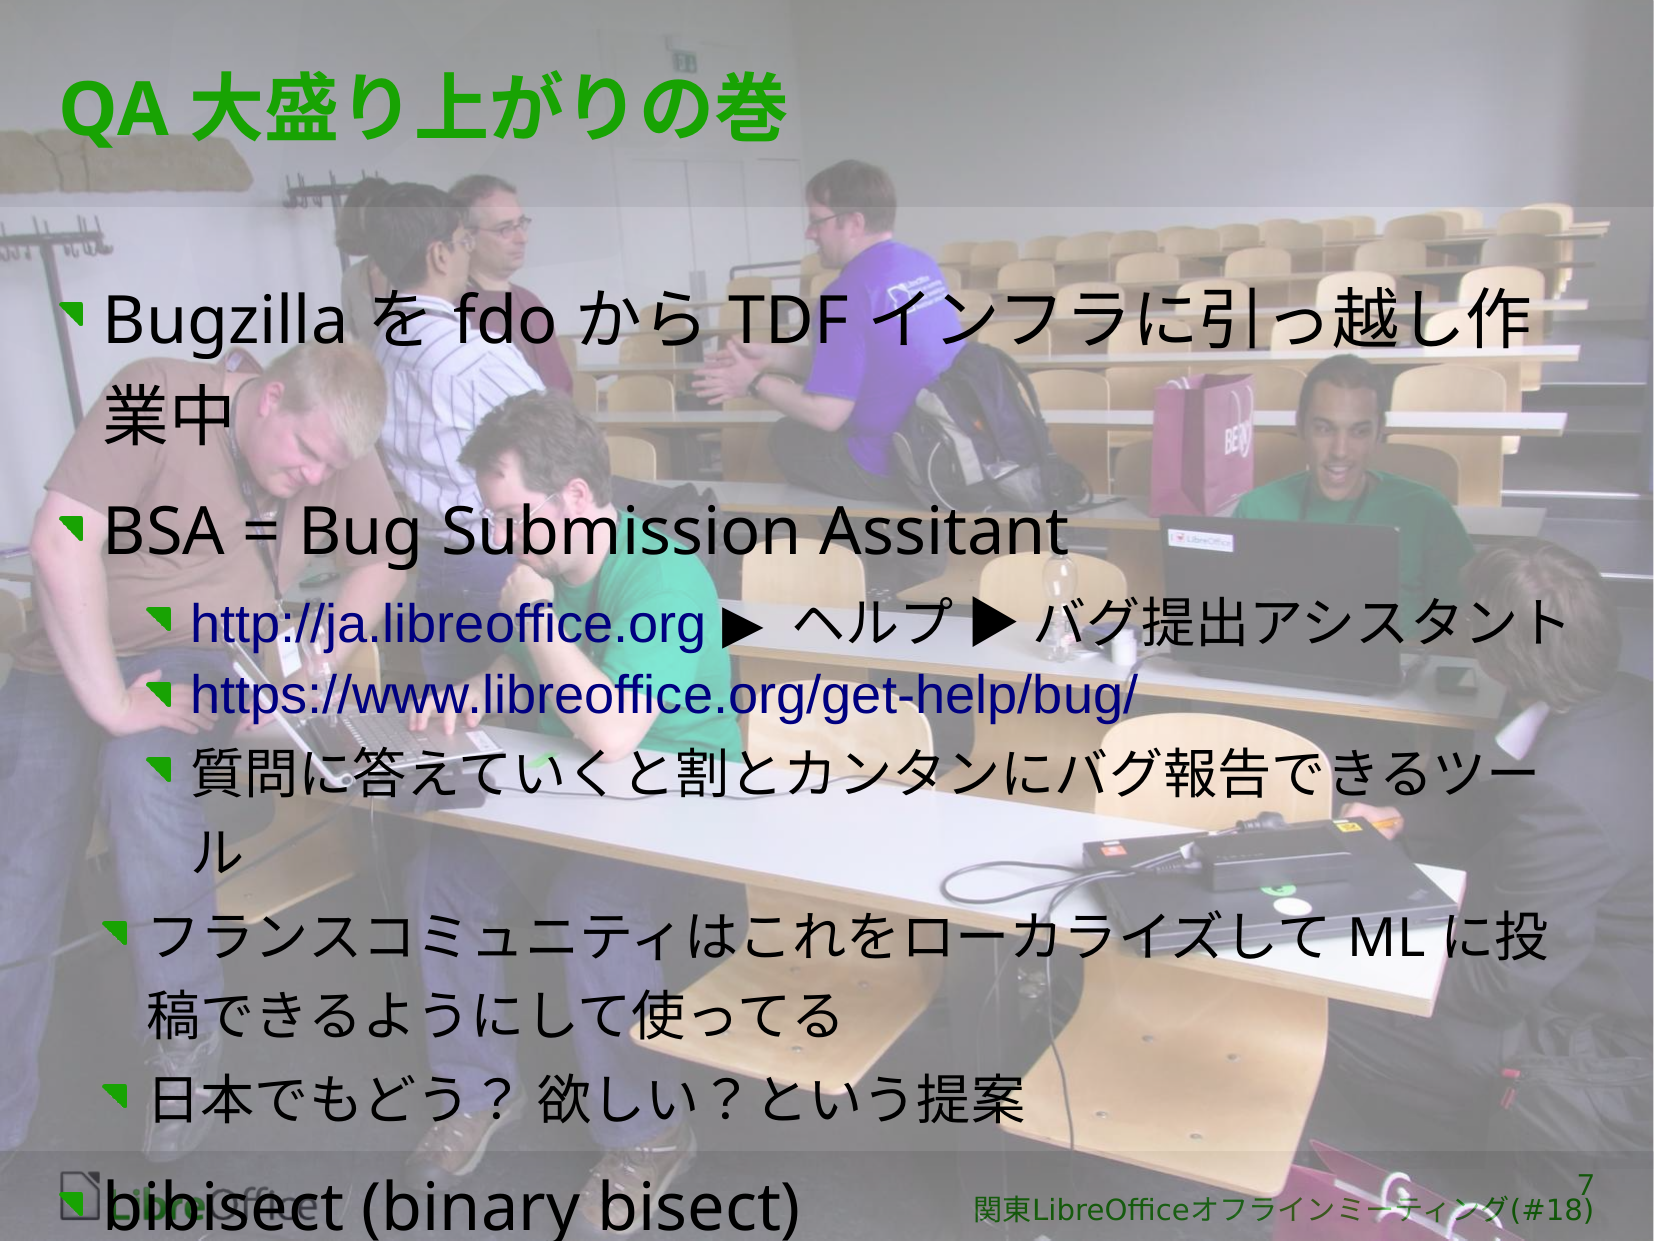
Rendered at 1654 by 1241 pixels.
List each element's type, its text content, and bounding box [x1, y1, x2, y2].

title QA大盛り上がりの巻 [59, 29, 1595, 178]
picture [0, 0, 1654, 1241]
list BugzillaをfdoからTDFインフラに引っ越し作業中 BSA = Bug Submission Assitant http://ja.libreoffice.org ▶ ヘルプ ▶ バグ提出アシスタント https://www.libreoffice.org/get-help/bug/ 質問に答えていくと割とカンタンにバグ報告できるツール フランスコミュニティはこれをローカライズしてMLに投稿できるようにして使ってる 日本でもどう？ 欲しい？という提案 bibisect (binary bisect) gitにコンパイル済みバイナリを入れておいて不具合混入時点を二分探索する仕組み よさ気なのでいつか関東オフかどこかでやり方紹介する予定 [59, 265, 1595, 1138]
